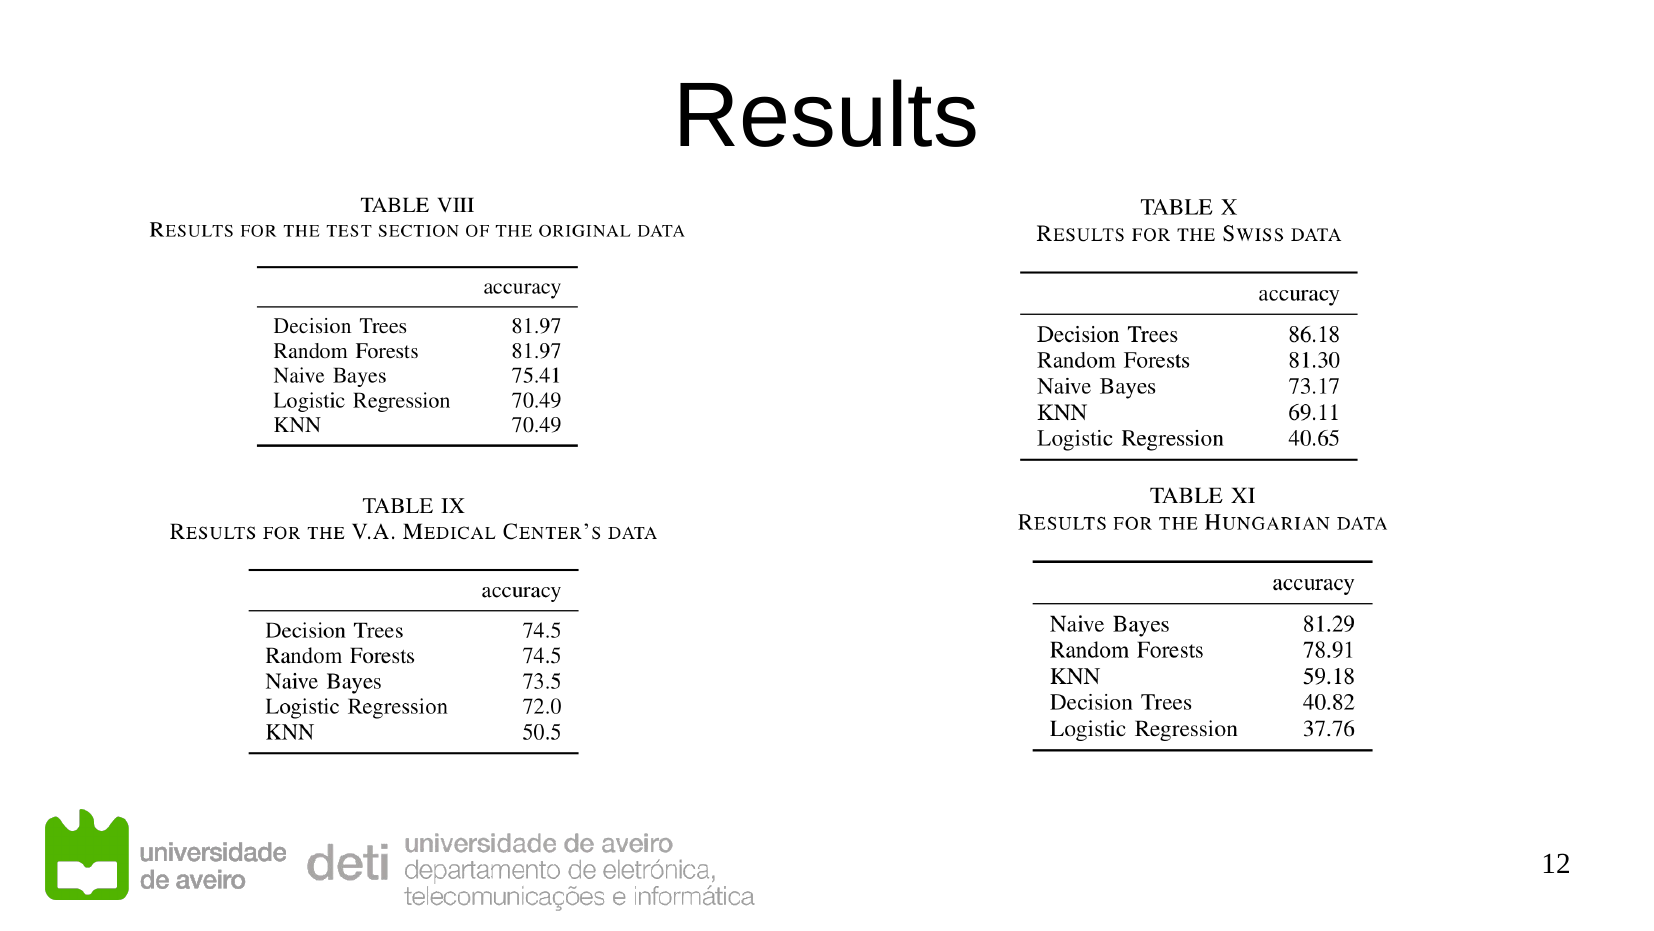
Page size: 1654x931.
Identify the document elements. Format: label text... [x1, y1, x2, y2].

picture [135, 179, 703, 781]
title Results [82, 37, 1571, 193]
picture [45, 809, 286, 900]
picture [1004, 192, 1402, 766]
picture [300, 827, 755, 912]
